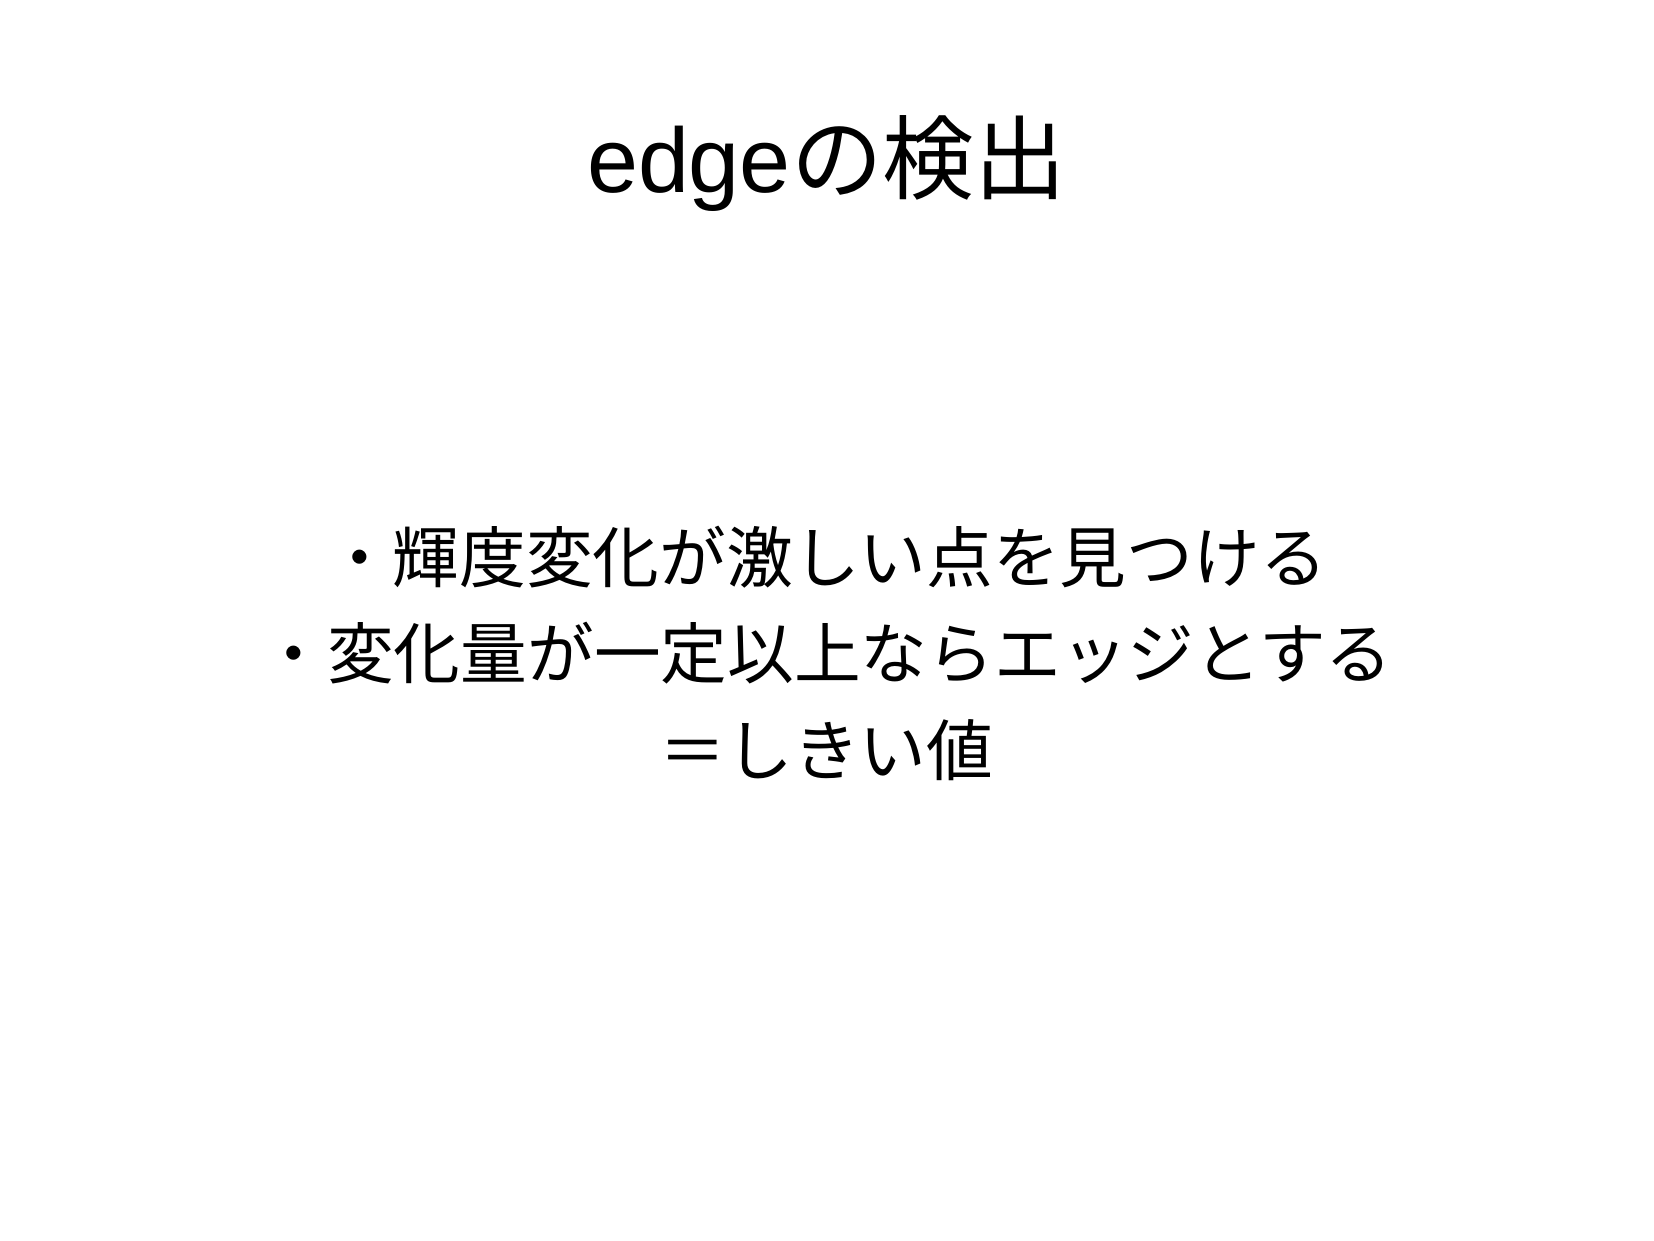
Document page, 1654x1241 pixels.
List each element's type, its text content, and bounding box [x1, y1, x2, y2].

title edgeの検出 [82, 49, 1571, 257]
subtitle ・輝度変化が激しい点を見つける ・変化量が一定以上ならエッジとする ＝しきい値 [82, 290, 1571, 1010]
